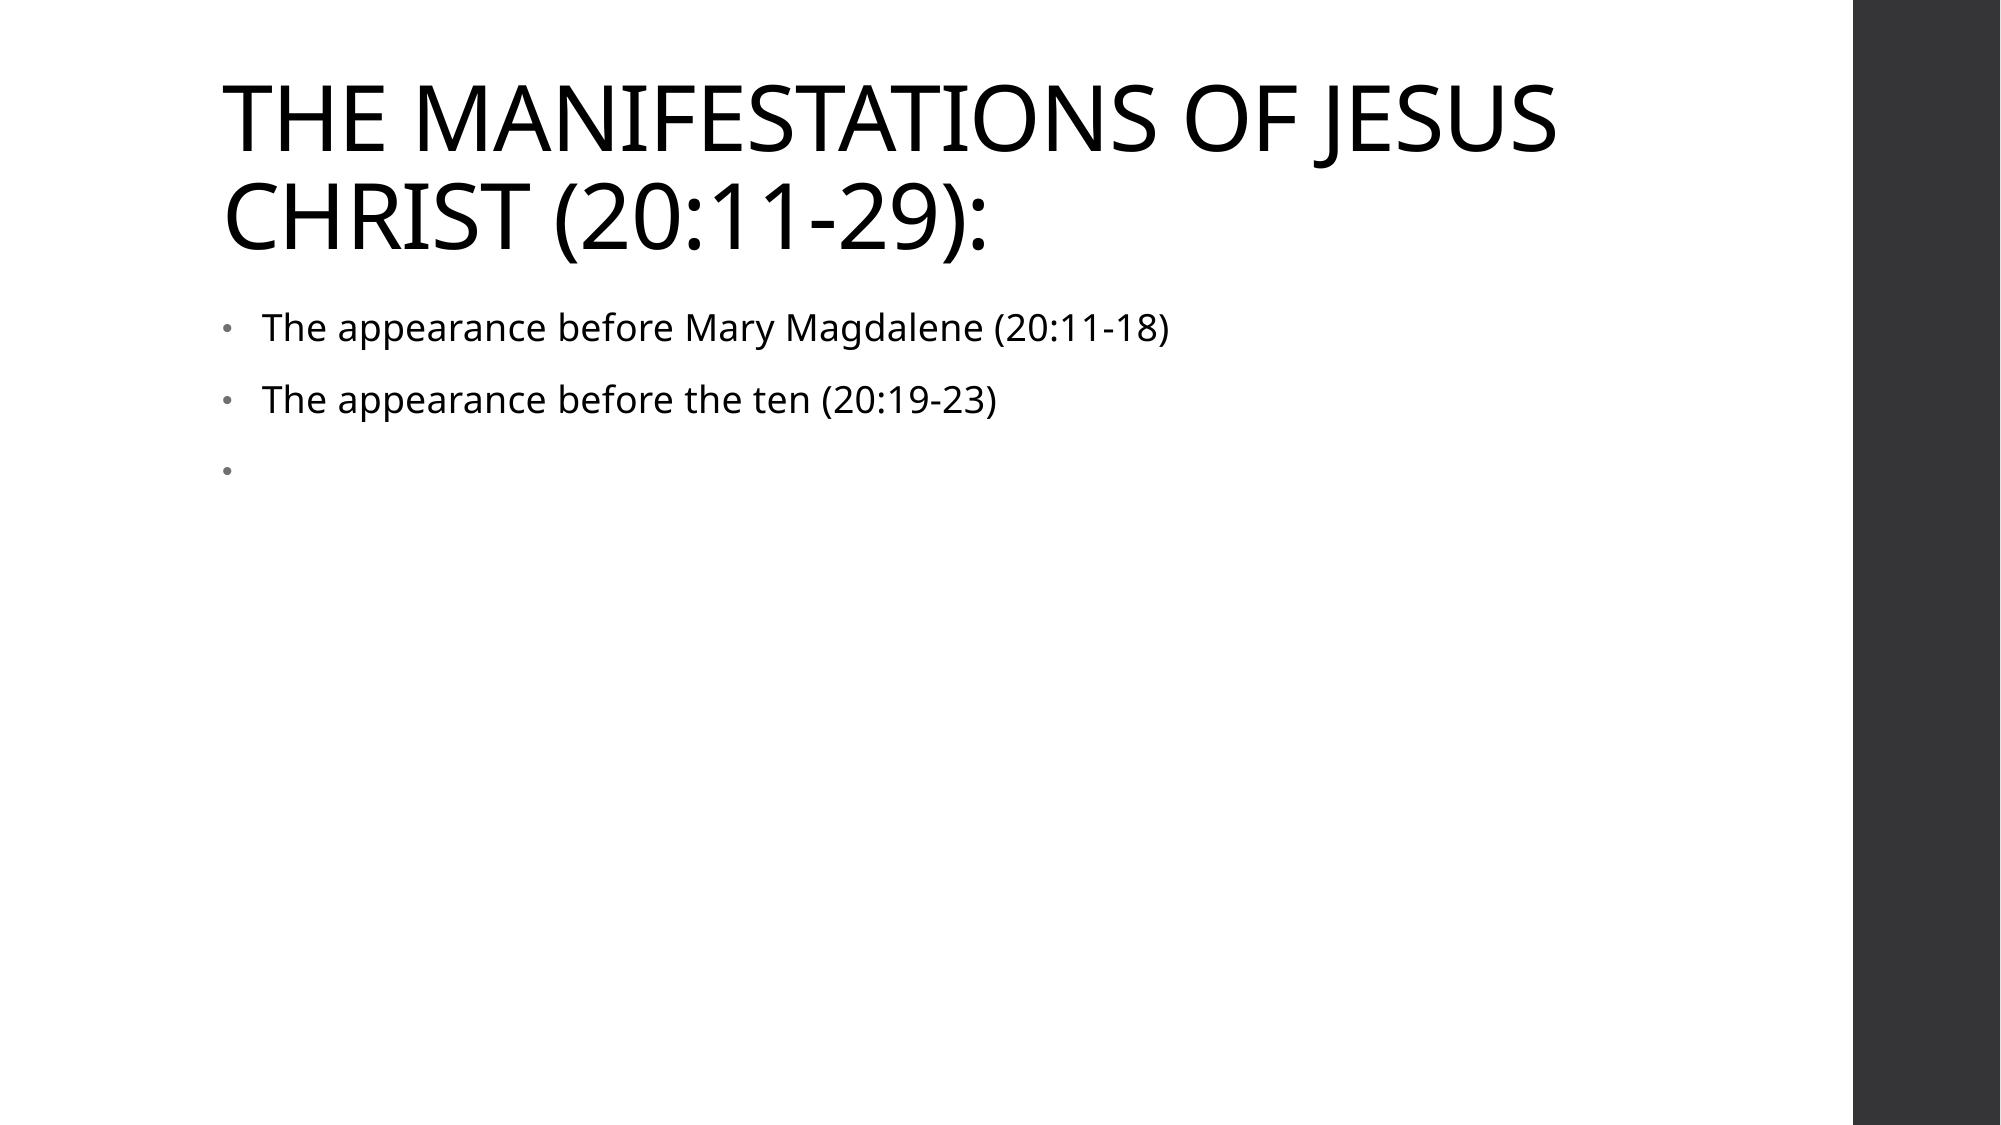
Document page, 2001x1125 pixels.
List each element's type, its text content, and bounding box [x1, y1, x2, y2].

title THE MANIFESTATIONS OF JESUS CHRIST (20:11-29): [206, 60, 1797, 278]
list The appearance before Mary Magdalene (20:11-18) The appearance before the ten (20:19-23) [206, 299, 1617, 1014]
